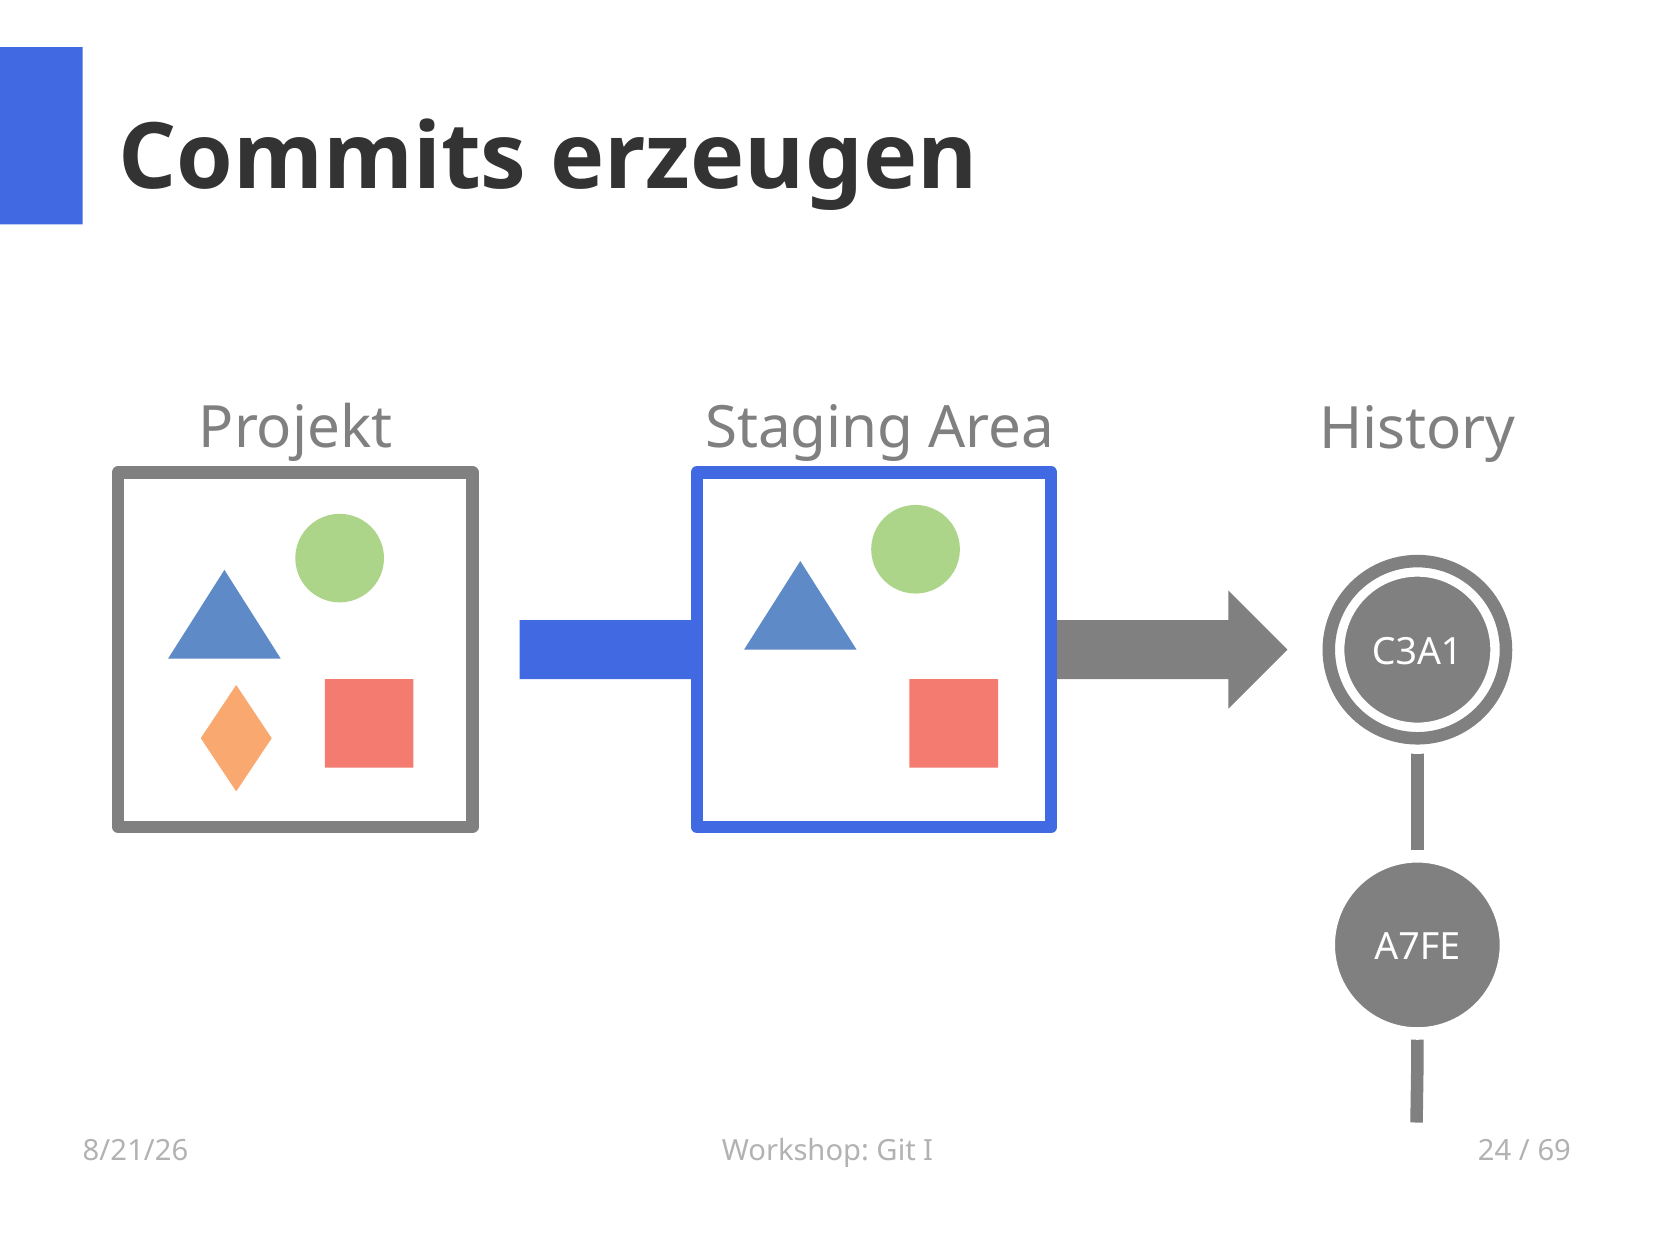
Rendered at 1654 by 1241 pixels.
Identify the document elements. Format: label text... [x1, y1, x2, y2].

text_box C3A1 [1336, 568, 1499, 732]
text_box [871, 504, 960, 594]
text_box [168, 569, 281, 659]
text_box [909, 679, 999, 768]
text_box [324, 679, 414, 768]
title Commits erzeugen [118, 49, 1571, 257]
text_box A7FE [1328, 856, 1506, 1034]
text_box [519, 620, 691, 680]
text_box [744, 561, 857, 650]
text_box History [1240, 378, 1595, 473]
text_box Projekt [118, 377, 473, 473]
text_box Staging Area [673, 377, 1087, 473]
text_box [295, 513, 385, 603]
text_box [200, 685, 272, 792]
text_box [1057, 590, 1288, 709]
